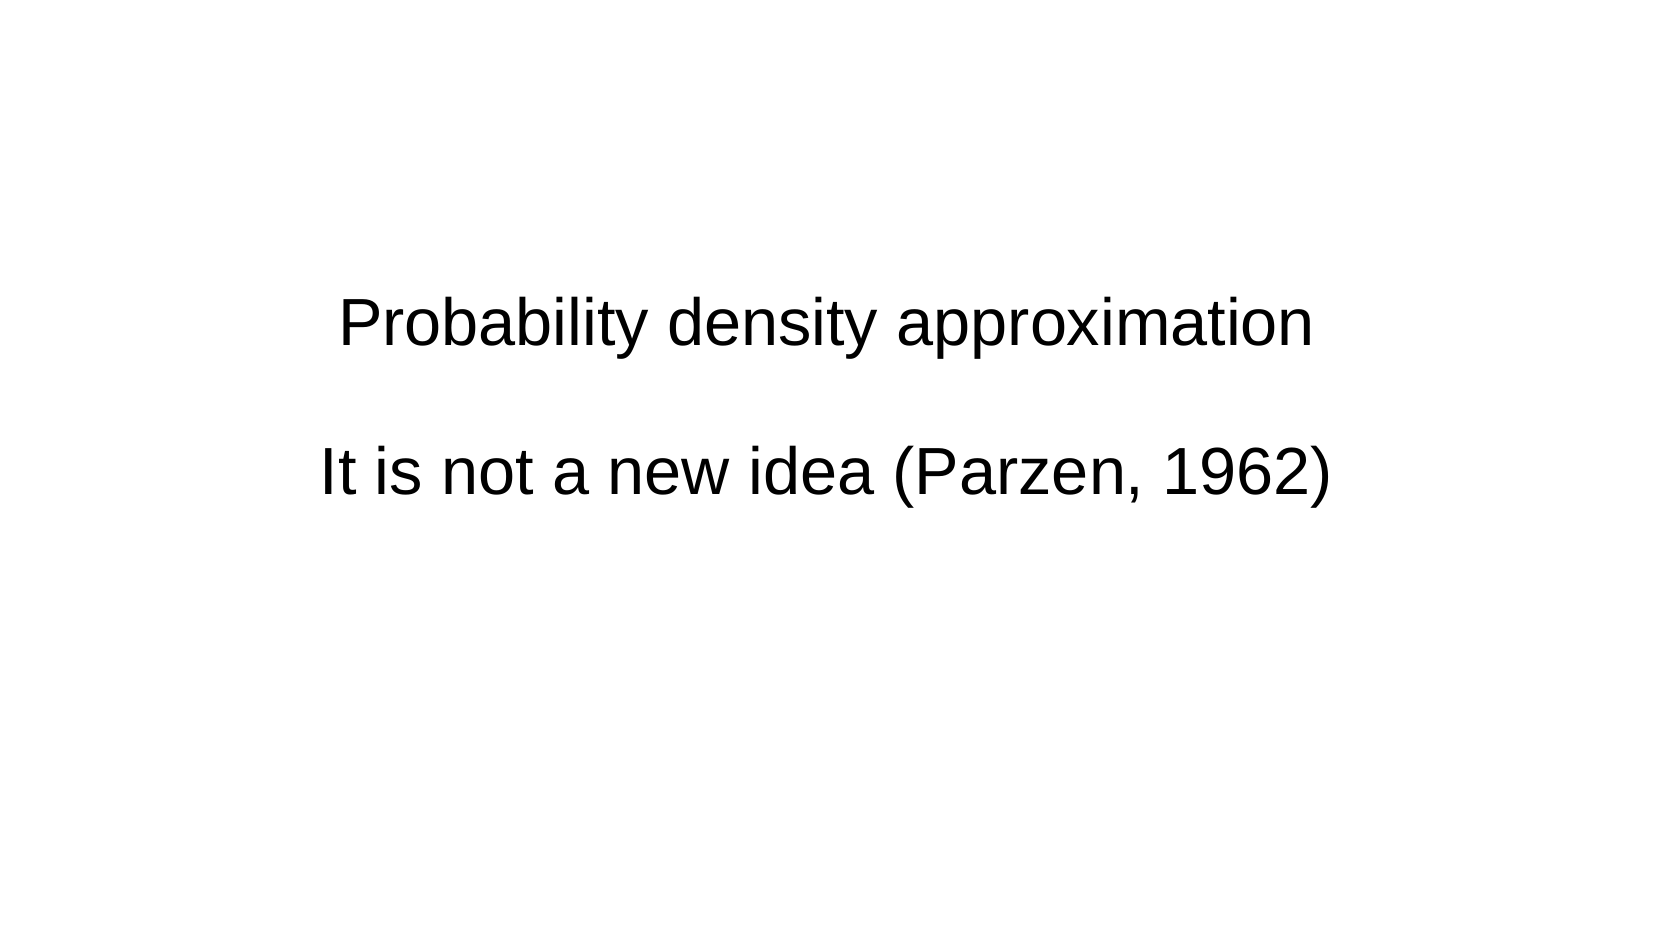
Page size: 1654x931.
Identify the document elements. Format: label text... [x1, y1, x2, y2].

subtitle Probability density approximation It is not a new idea (Parzen, 1962) [82, 37, 1571, 757]
